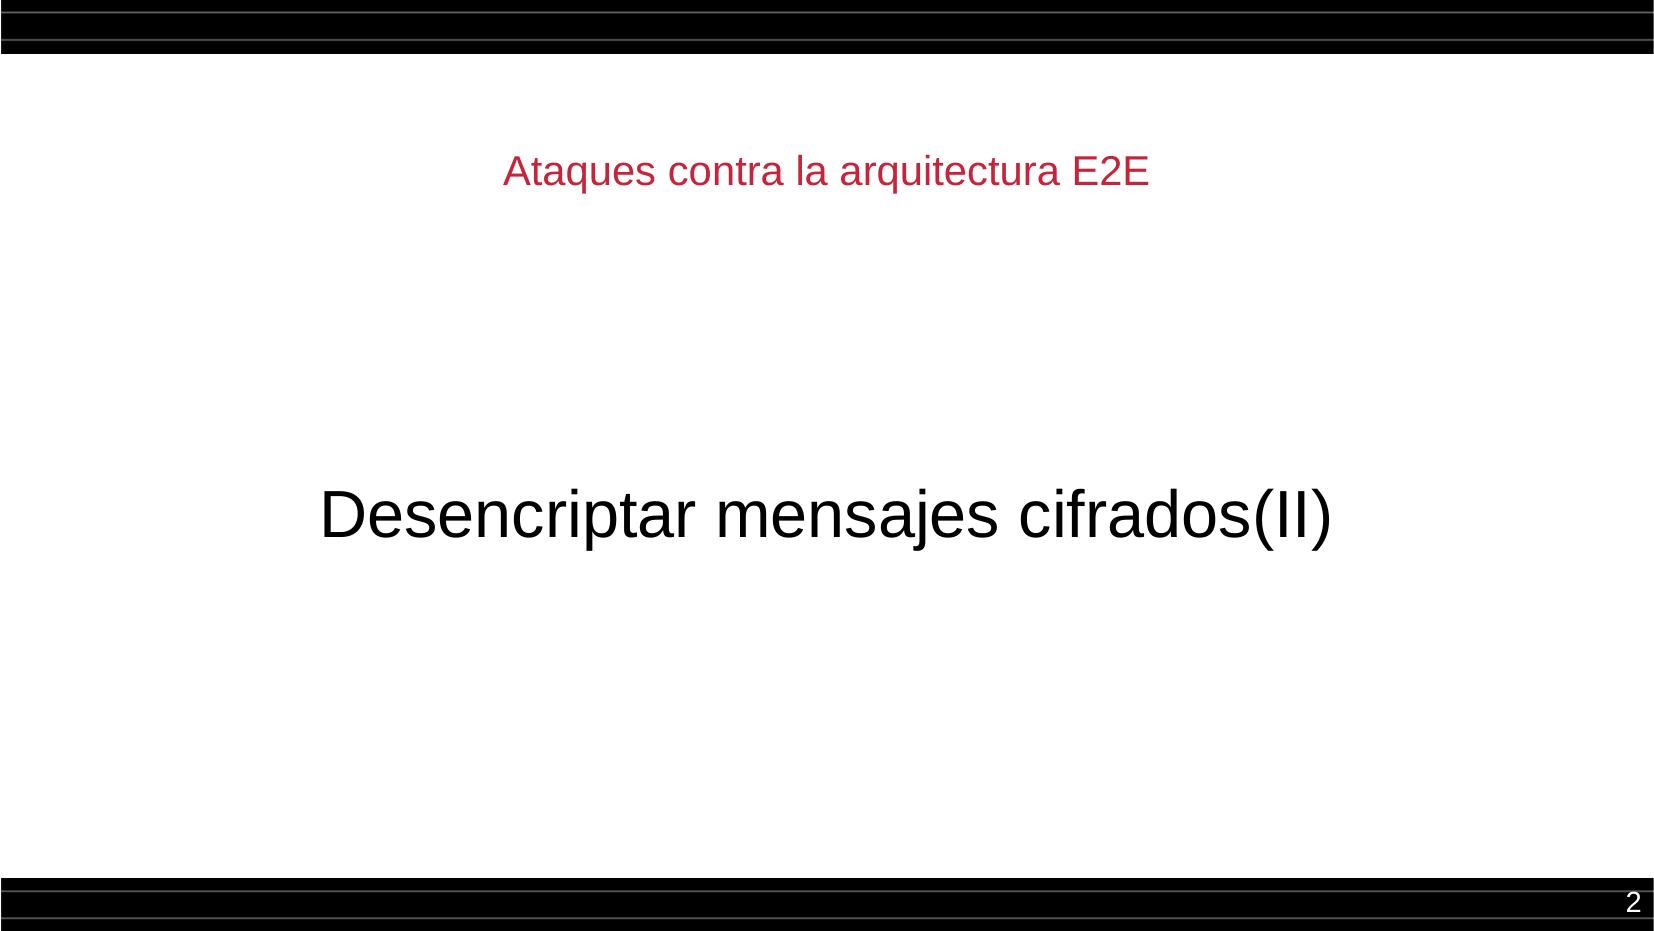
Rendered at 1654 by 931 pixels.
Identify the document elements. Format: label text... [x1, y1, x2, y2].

picture [1, 878, 1654, 931]
picture [1, 0, 1654, 54]
subtitle Desencriptar mensajes cifrados(II) [82, 271, 1571, 758]
title Ataques contra la arquitectura E2E [82, 92, 1571, 249]
